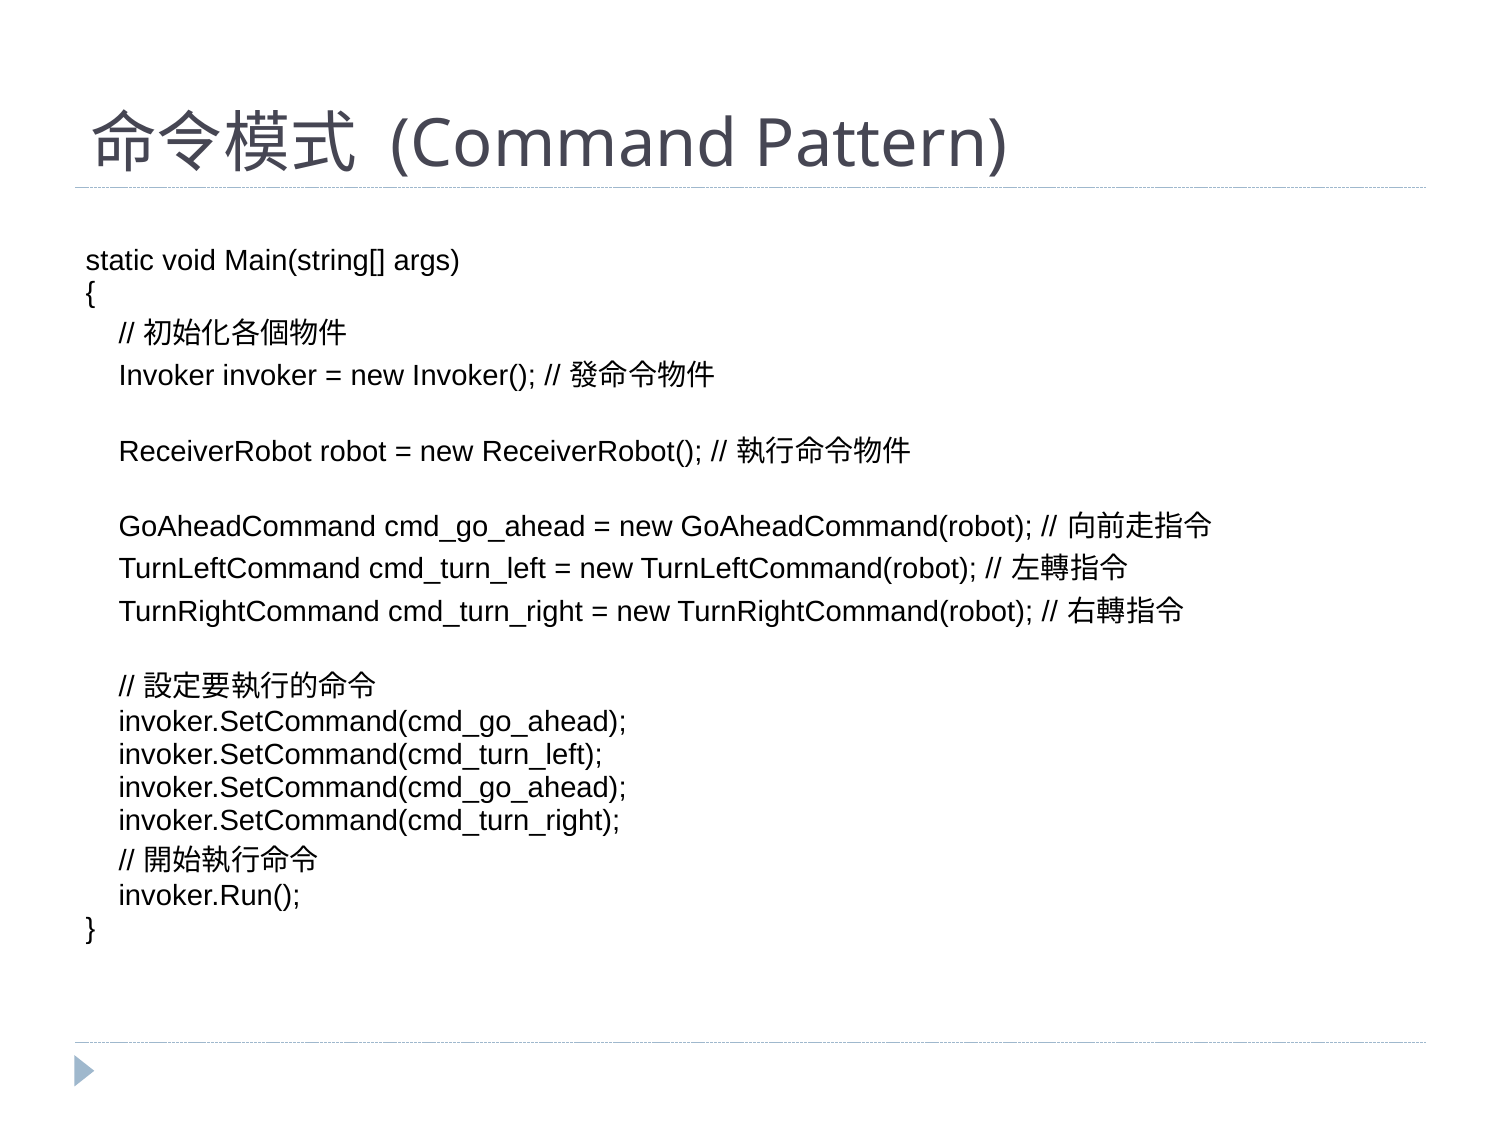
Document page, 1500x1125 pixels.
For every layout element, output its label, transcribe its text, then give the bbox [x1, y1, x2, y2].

title 命令模式 (Command Pattern) [75, 25, 1426, 188]
text_box static void Main(string[] args) { // 初始化各個物件 Invoker invoker = new Invoker(); // 發命令物件 ReceiverRobot robot = new ReceiverRobot(); // 執行命令物件 GoAheadCommand cmd_go_ahead = new GoAheadCommand(robot); // 向前走指令 TurnLeftCommand cmd_turn_left = new TurnLeftCommand(robot); // 左轉指令 TurnRightCommand cmd_turn_right = new TurnRightCommand(robot); // 右轉指令 // 設定要執行的命令 invoker.SetCommand(cmd_go_ahead); invoker.SetCommand(cmd_turn_left); invoker.SetCommand(cmd_go_ahead); invoker.SetCommand(cmd_turn_right); // 開始執行命令 invoker.Run(); } [70, 236, 1335, 886]
